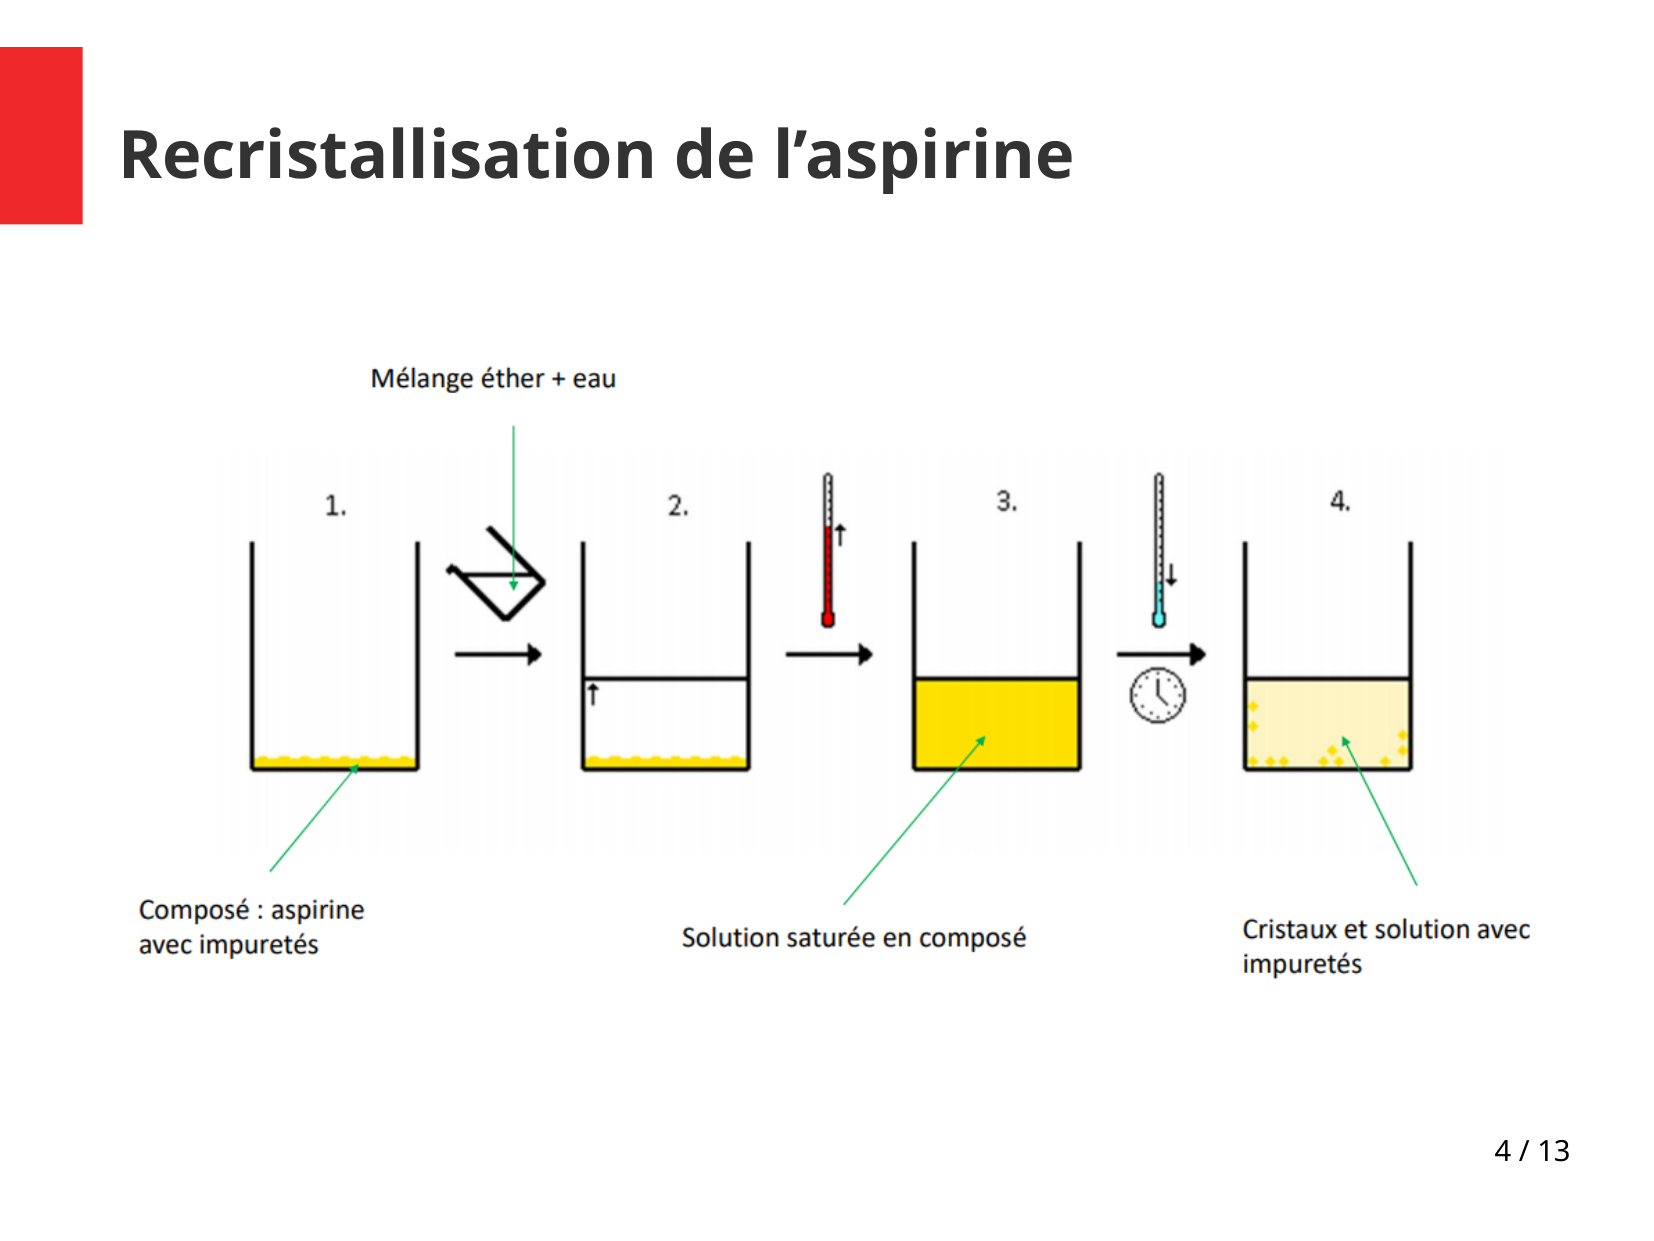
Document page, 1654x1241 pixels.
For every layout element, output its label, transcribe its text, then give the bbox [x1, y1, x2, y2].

picture [108, 325, 1548, 998]
title Recristallisation de l’aspirine [118, 49, 1571, 257]
